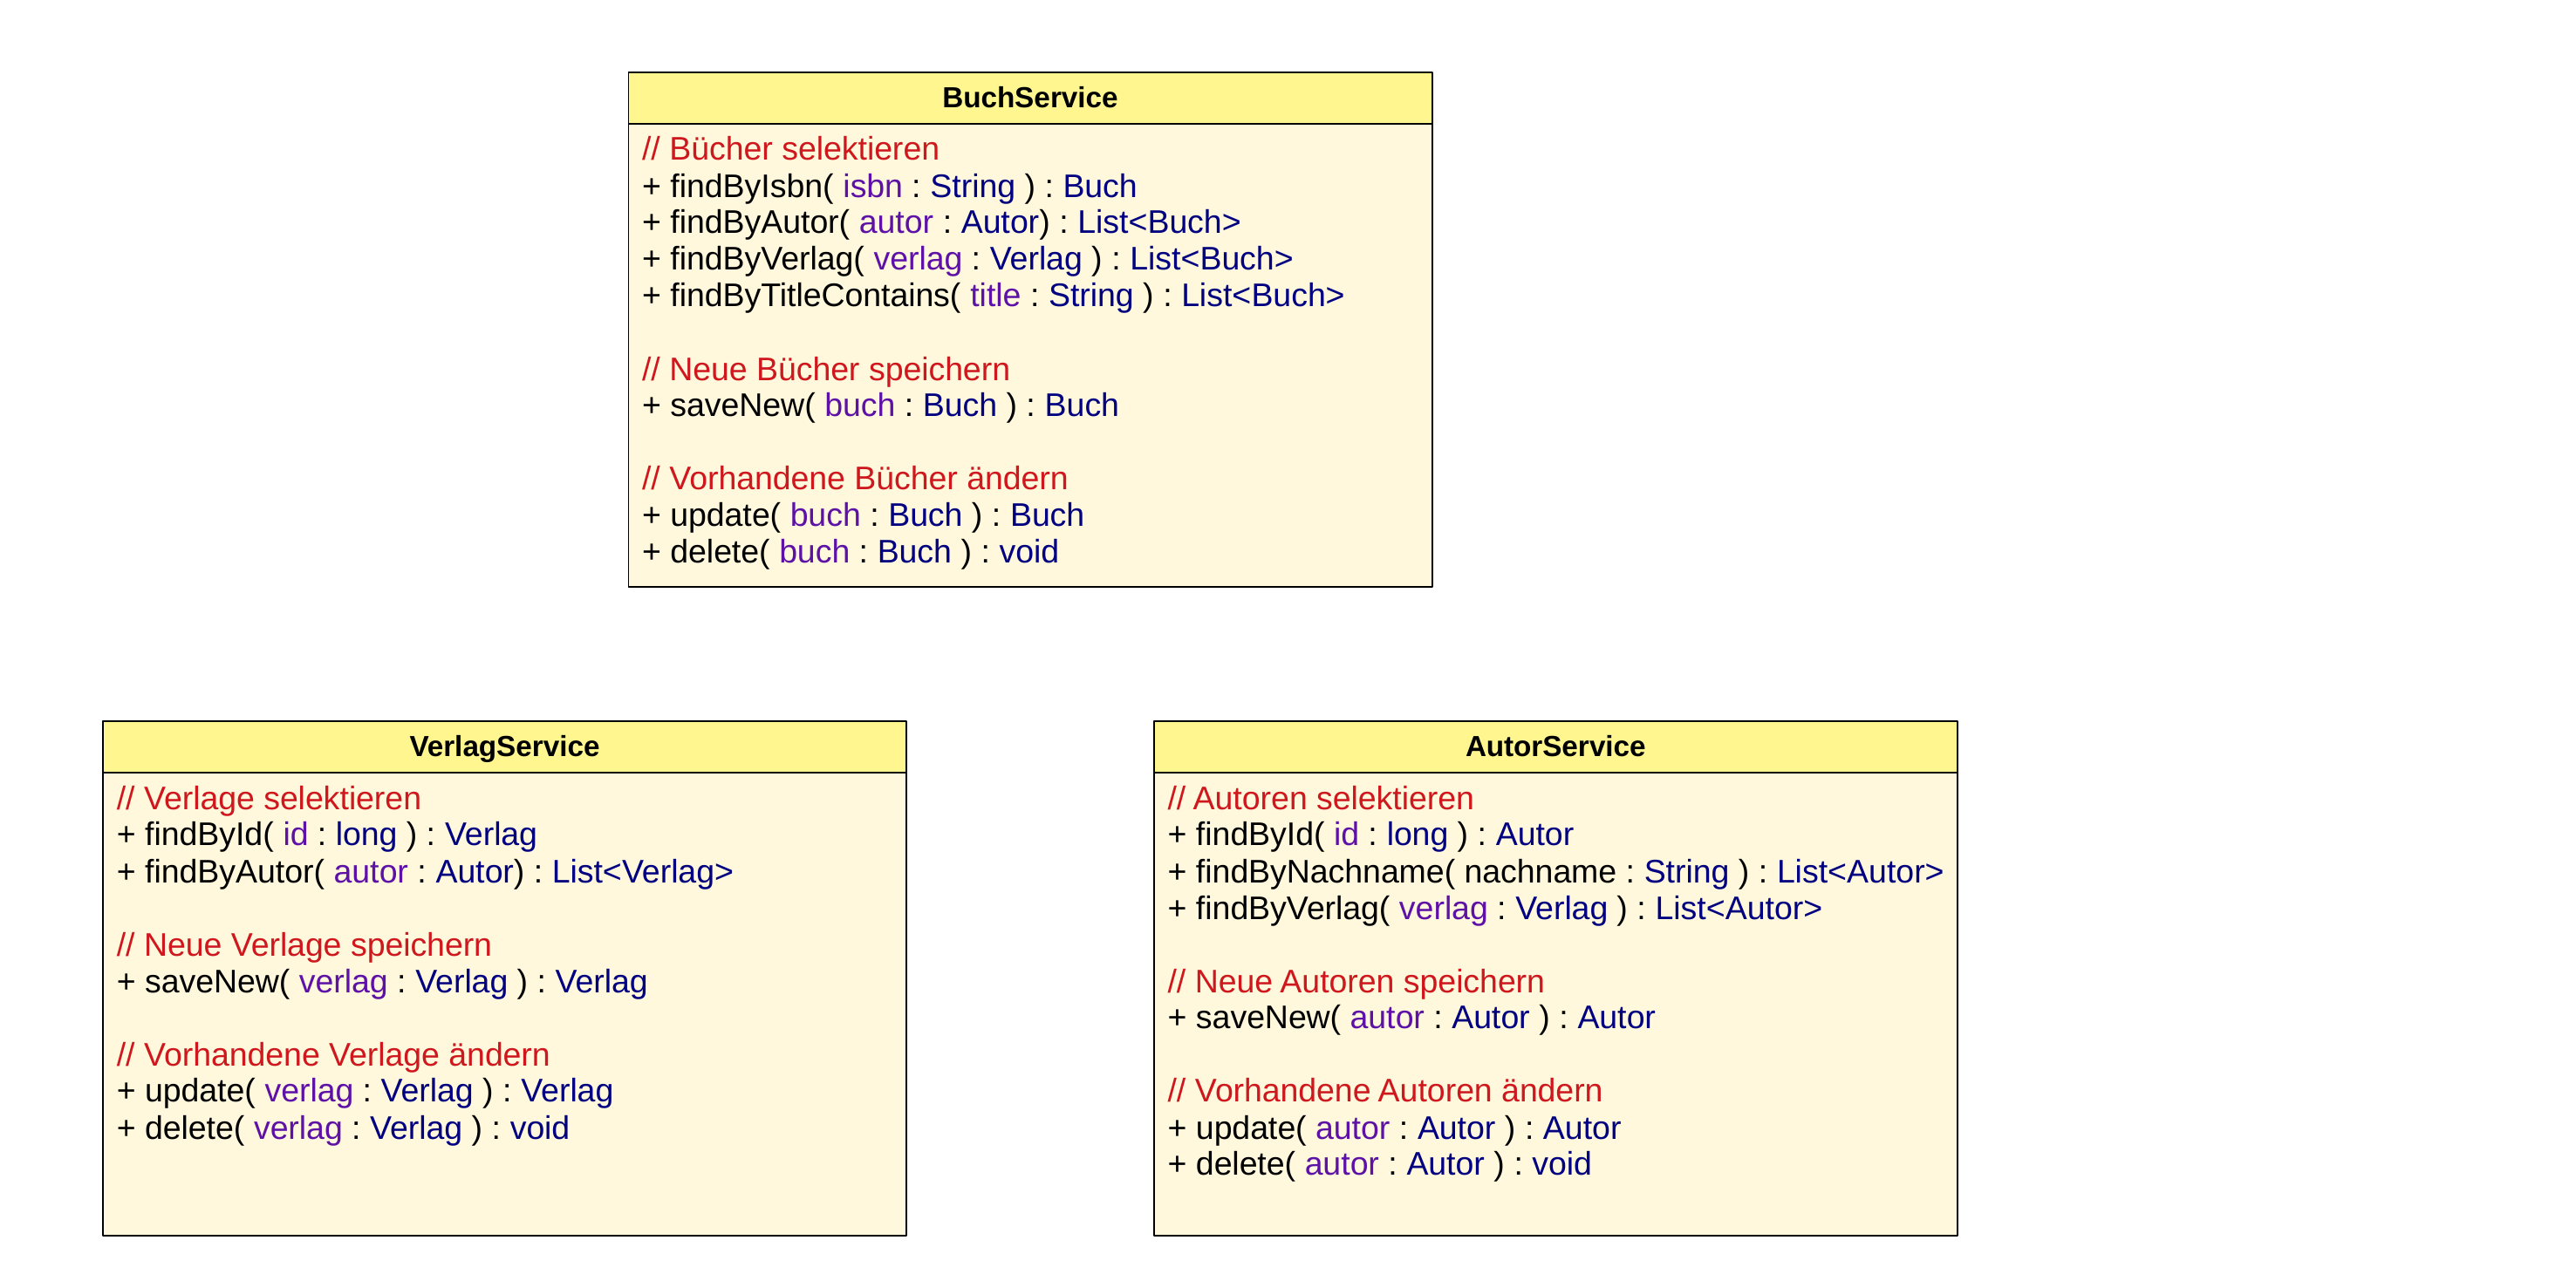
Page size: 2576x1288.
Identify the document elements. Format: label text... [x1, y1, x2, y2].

text_box // Autoren selektieren + findById( id : long ) : Autor + findByNachname( nachname : String ) : List<Autor> + findByVerlag( verlag : Verlag ) : List<Autor> // Neue Autoren speichern + saveNew( autor : Autor ) : Autor // Vorhandene Autoren ändern + update( autor : Autor ) : Autor + delete( autor : Autor ) : void [1153, 773, 1958, 1237]
text_box // Bücher selektieren + findByIsbn( isbn : String ) : Buch + findByAutor( autor : Autor) : List<Buch> + findByVerlag( verlag : Verlag ) : List<Buch> + findByTitleContains( title : String ) : List<Buch> // Neue Bücher speichern + saveNew( buch : Buch ) : Buch // Vorhandene Bücher ändern + update( buch : Buch ) : Buch + delete( buch : Buch ) : void [628, 124, 1432, 588]
text_box AutorService [1153, 720, 1958, 773]
text_box BuchService [628, 72, 1432, 124]
text_box // Verlage selektieren + findById( id : long ) : Verlag + findByAutor( autor : Autor) : List<Verlag> // Neue Verlage speichern + saveNew( verlag : Verlag ) : Verlag // Vorhandene Verlage ändern + update( verlag : Verlag ) : Verlag + delete( verlag : Verlag ) : void [103, 773, 907, 1237]
text_box VerlagService [103, 720, 907, 773]
